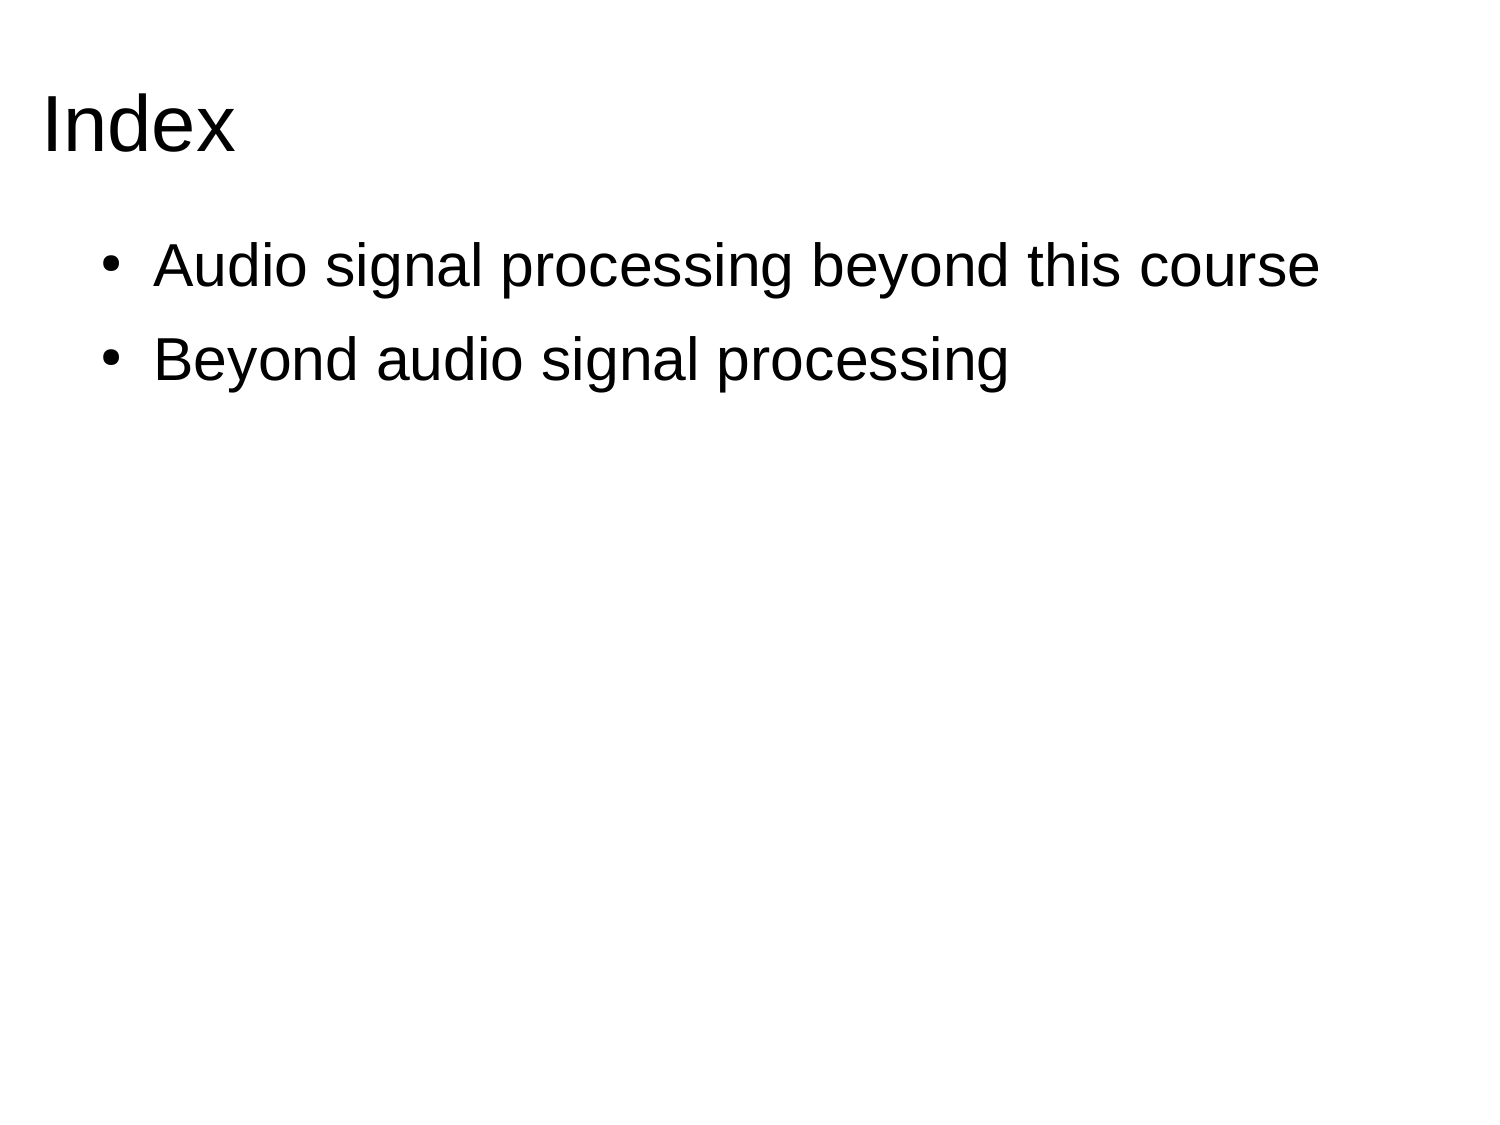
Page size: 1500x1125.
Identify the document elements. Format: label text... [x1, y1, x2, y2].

title Index [41, 19, 1500, 227]
list Audio signal processing beyond this course Beyond audio signal processing [82, 231, 1350, 951]
